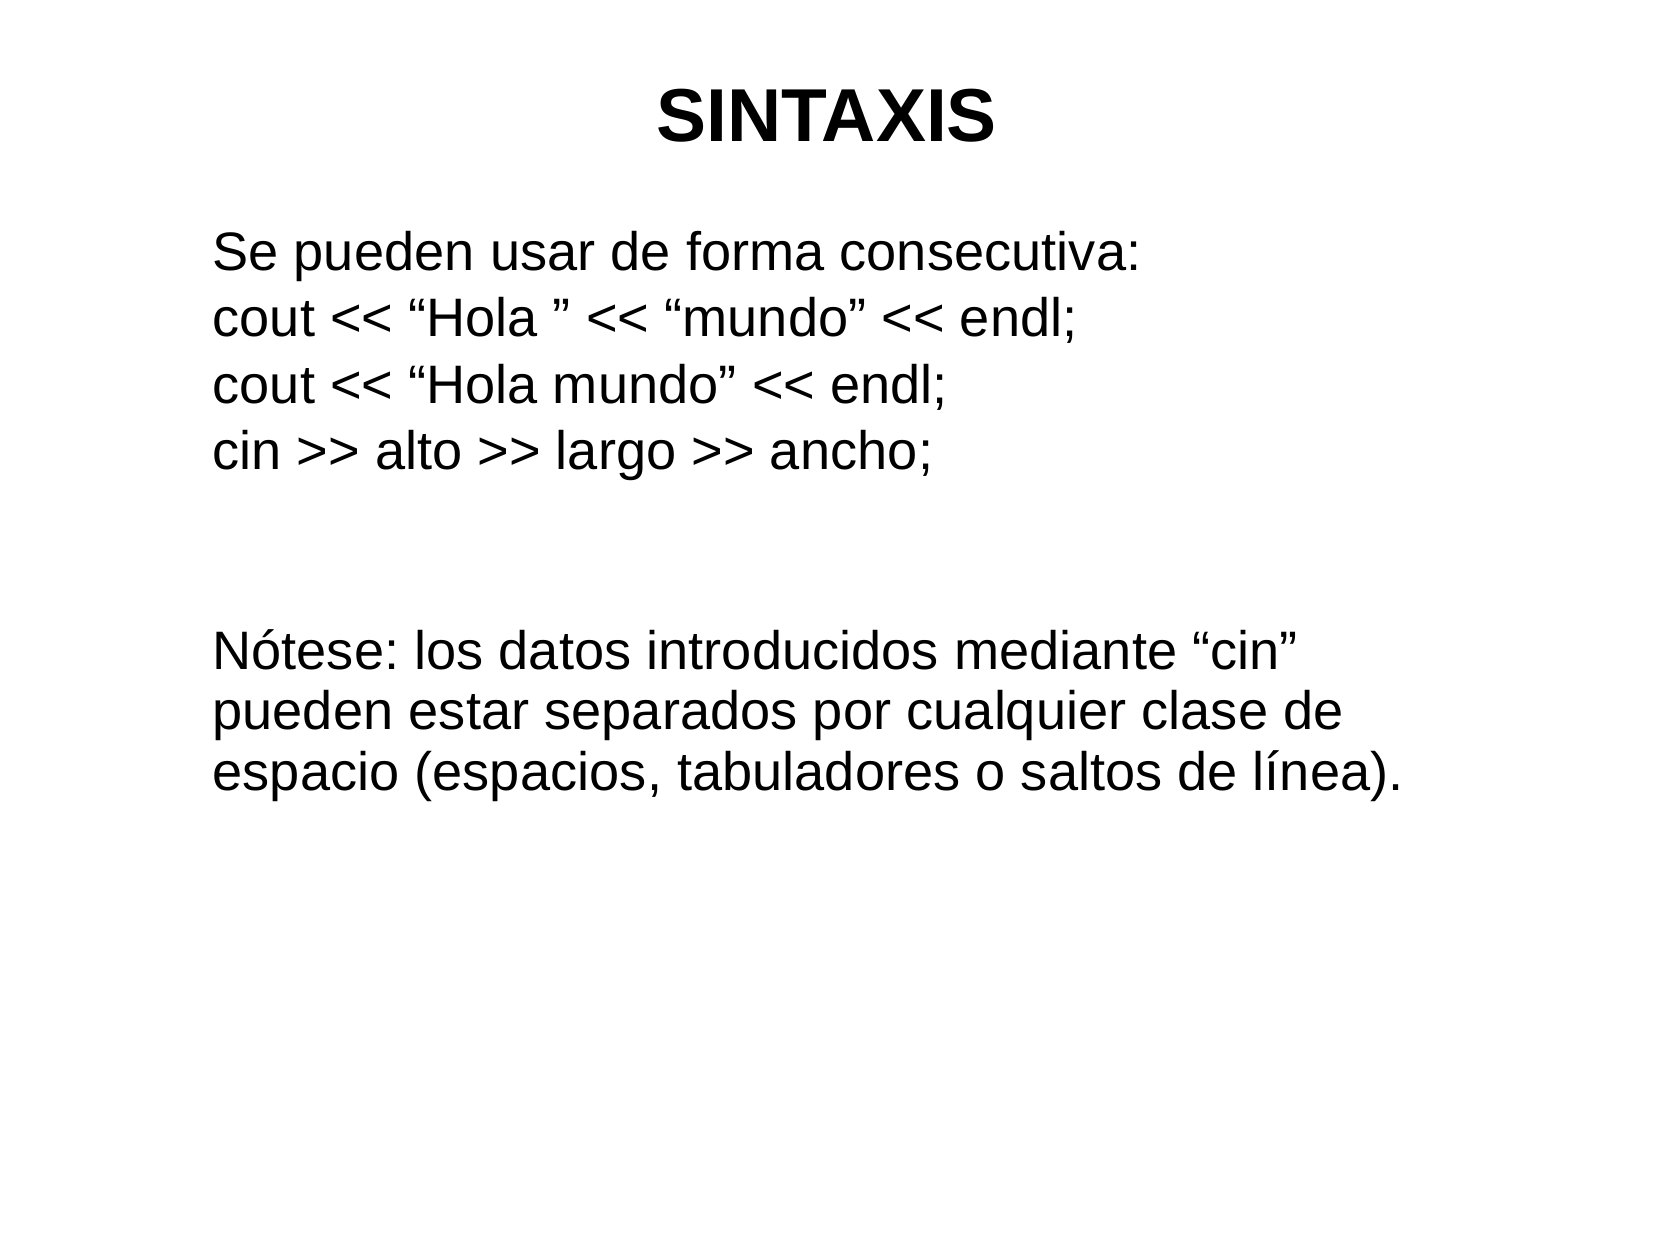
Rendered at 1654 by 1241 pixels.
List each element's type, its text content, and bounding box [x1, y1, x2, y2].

title SINTAXIS [82, 11, 1571, 219]
text_box Se pueden usar de forma consecutiva: cout << “Hola ” << “mundo” << endl; cout << “Hola mundo” << endl; cin >> alto >> largo >> ancho; Nótese: los datos introducidos mediante “cin” pueden estar separados por cualquier clase de espacio (espacios, tabuladores o saltos de línea). [212, 221, 1477, 1241]
